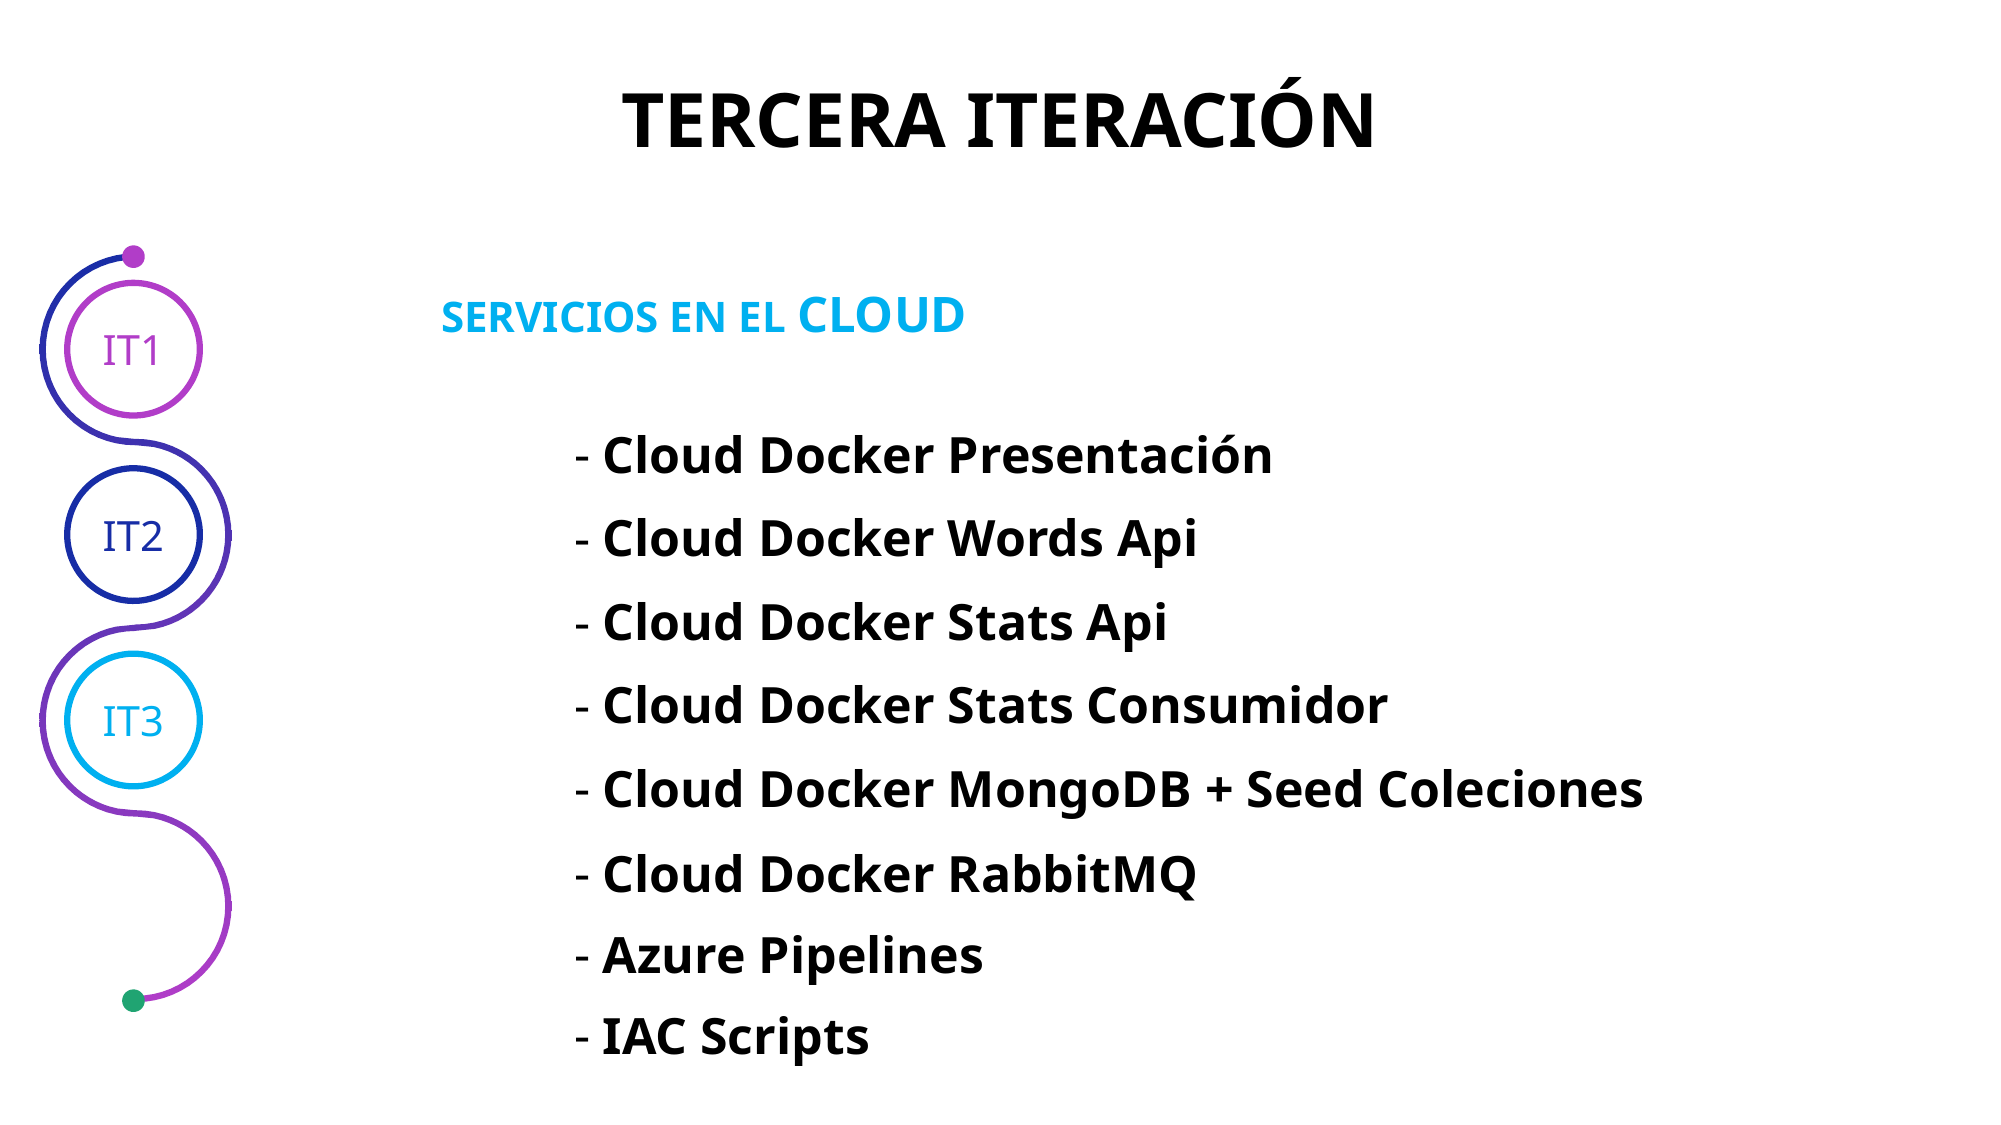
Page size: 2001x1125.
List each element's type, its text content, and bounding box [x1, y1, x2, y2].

text_box Azure Pipelines [559, 915, 1933, 996]
text_box Cloud Docker Presentación [559, 415, 1933, 500]
text_box Cloud Docker Stats Consumidor [559, 666, 1933, 749]
list SERVICIOS EN EL CLOUD [426, 282, 1426, 351]
text_box Cloud Docker RabbitMQ [559, 834, 1933, 915]
text_box [39, 245, 232, 1012]
title TERCERA Iteración [37, 75, 1963, 179]
text_box IAC Scripts [559, 996, 1933, 1081]
text_box Cloud Docker Words Api [559, 500, 1933, 583]
text_box IT3 [67, 653, 200, 787]
text_box Cloud Docker Stats Api [559, 583, 1933, 666]
text_box Cloud Docker MongoDB + Seed Coleciones [559, 749, 1933, 834]
text_box IT2 [67, 468, 200, 601]
text_box IT1 [67, 282, 200, 416]
